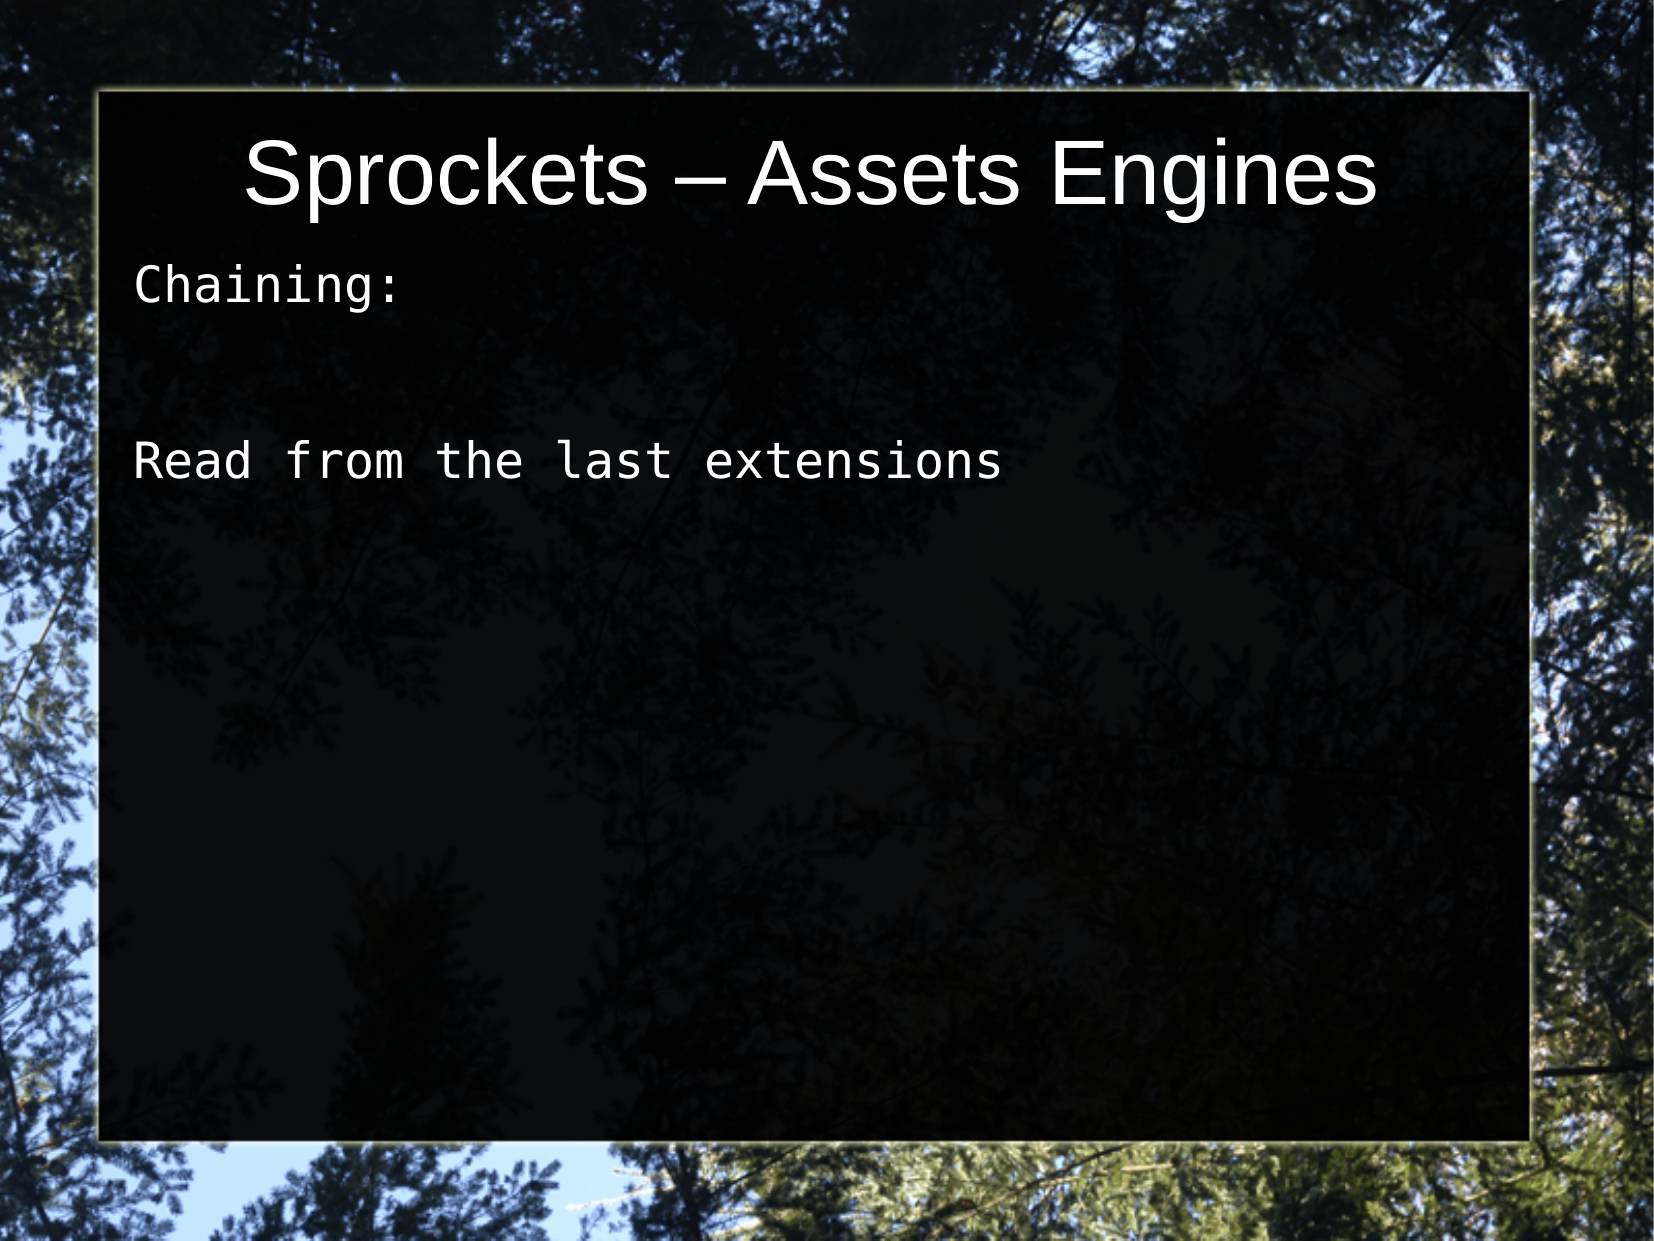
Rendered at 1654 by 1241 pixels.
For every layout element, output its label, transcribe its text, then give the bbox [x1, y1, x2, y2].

list Chaining: Read from the last extensions [134, 256, 1516, 1038]
picture [0, 0, 1654, 1241]
title Sprockets – Assets Engines [88, 88, 1536, 257]
